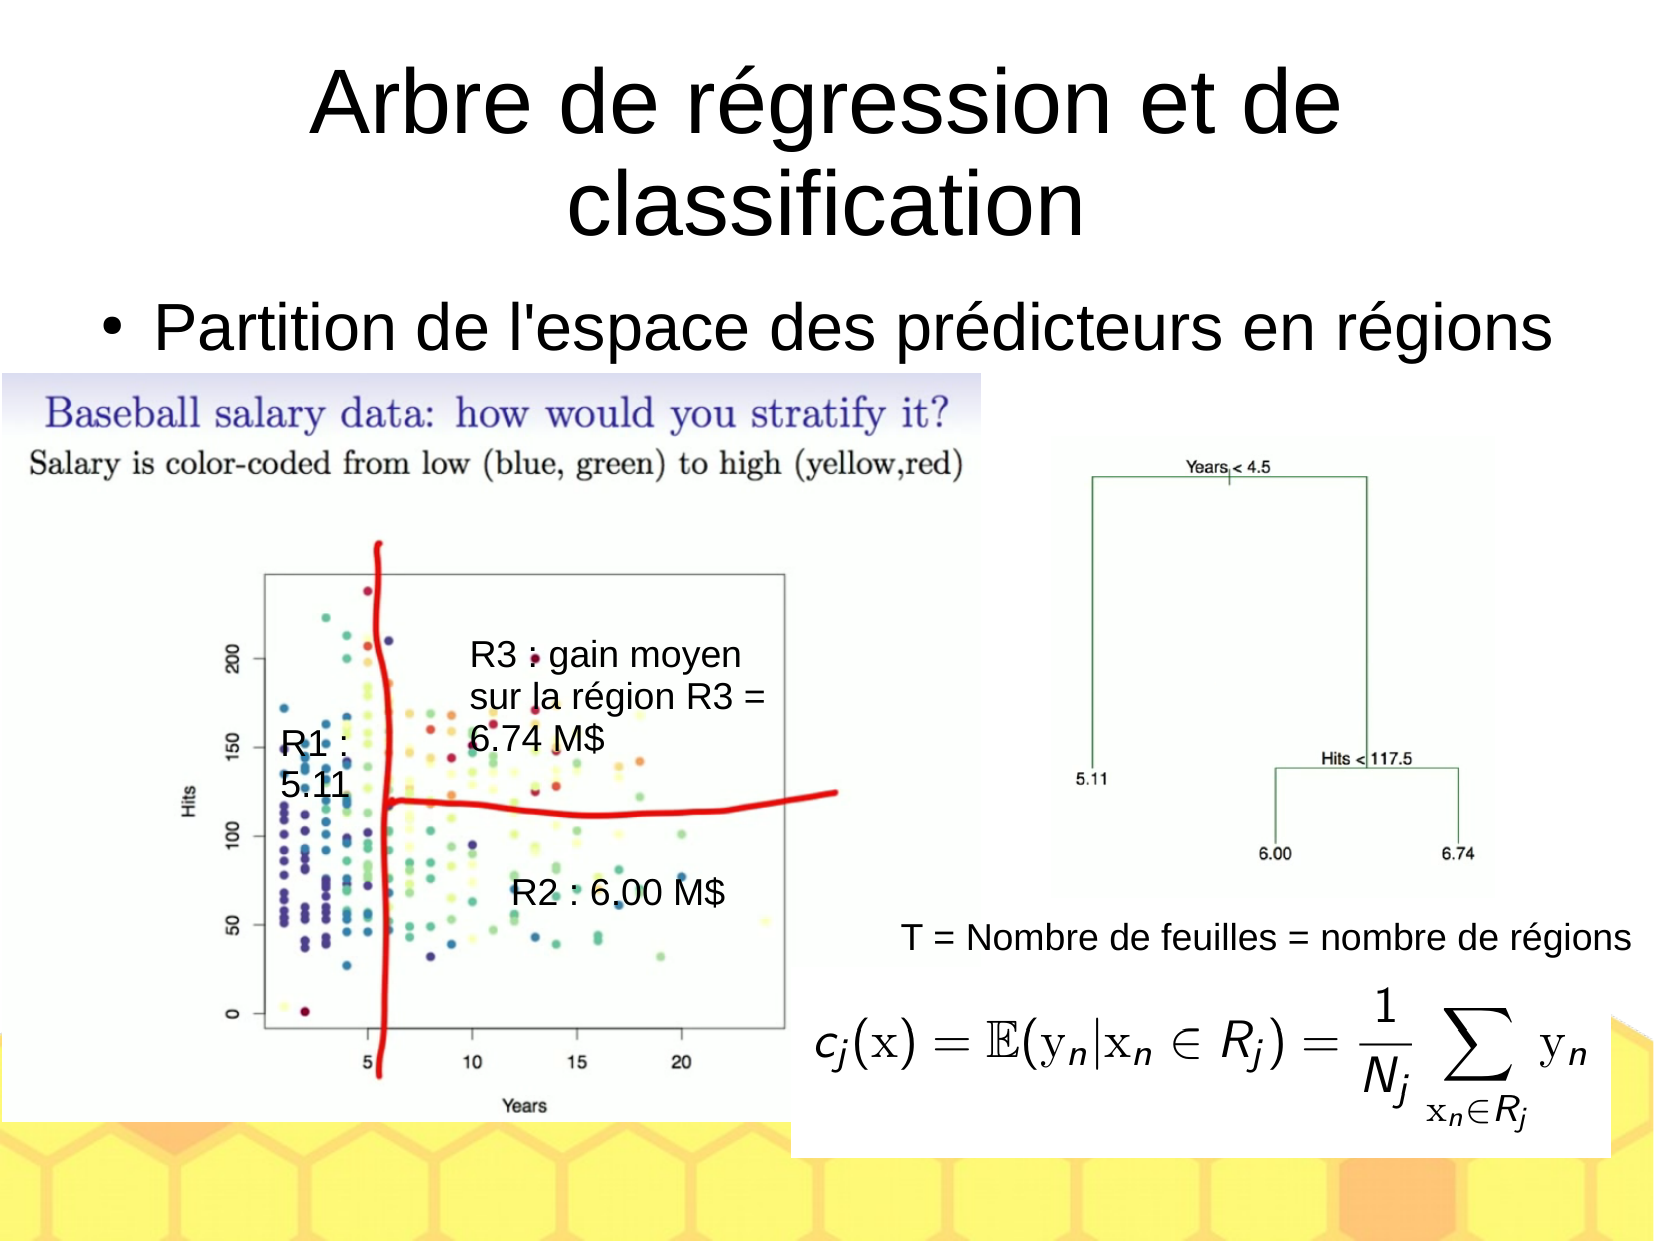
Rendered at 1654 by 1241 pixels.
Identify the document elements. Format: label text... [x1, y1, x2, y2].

text_box R2 : 6.00 M$ [496, 864, 741, 922]
list Partition de l'espace des prédicteurs en régions [82, 290, 1571, 909]
text_box T = Nombre de feuilles = nombre de régions [885, 909, 1648, 967]
title Arbre de régression et de classification [82, 49, 1571, 257]
text_box R3 : gain moyen sur la région R3 = 6.74 M$ [454, 625, 792, 767]
picture [1051, 436, 1495, 898]
text_box R1 : 5.11 [265, 714, 375, 814]
picture [0, 373, 1654, 1241]
